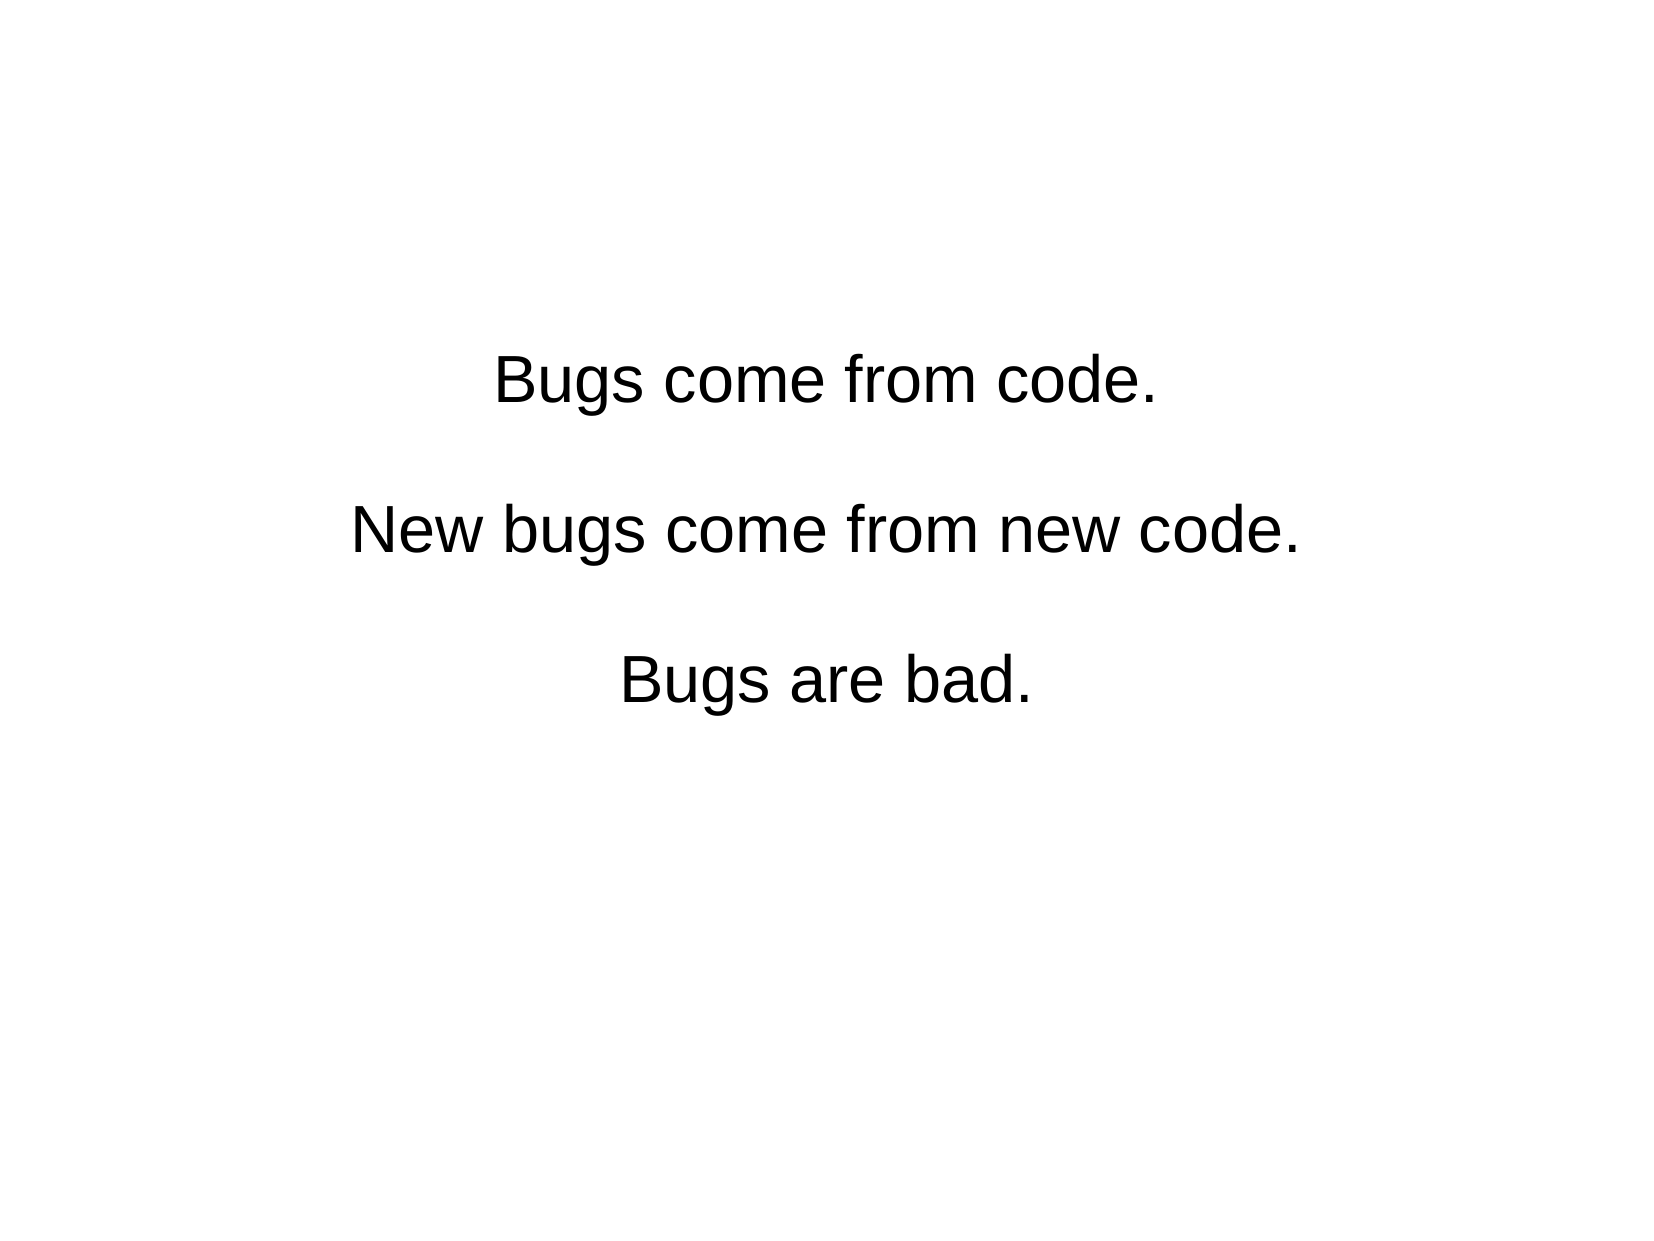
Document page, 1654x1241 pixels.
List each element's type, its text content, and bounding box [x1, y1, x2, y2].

subtitle Bugs come from code. New bugs come from new code. Bugs are bad. [82, 49, 1571, 1010]
